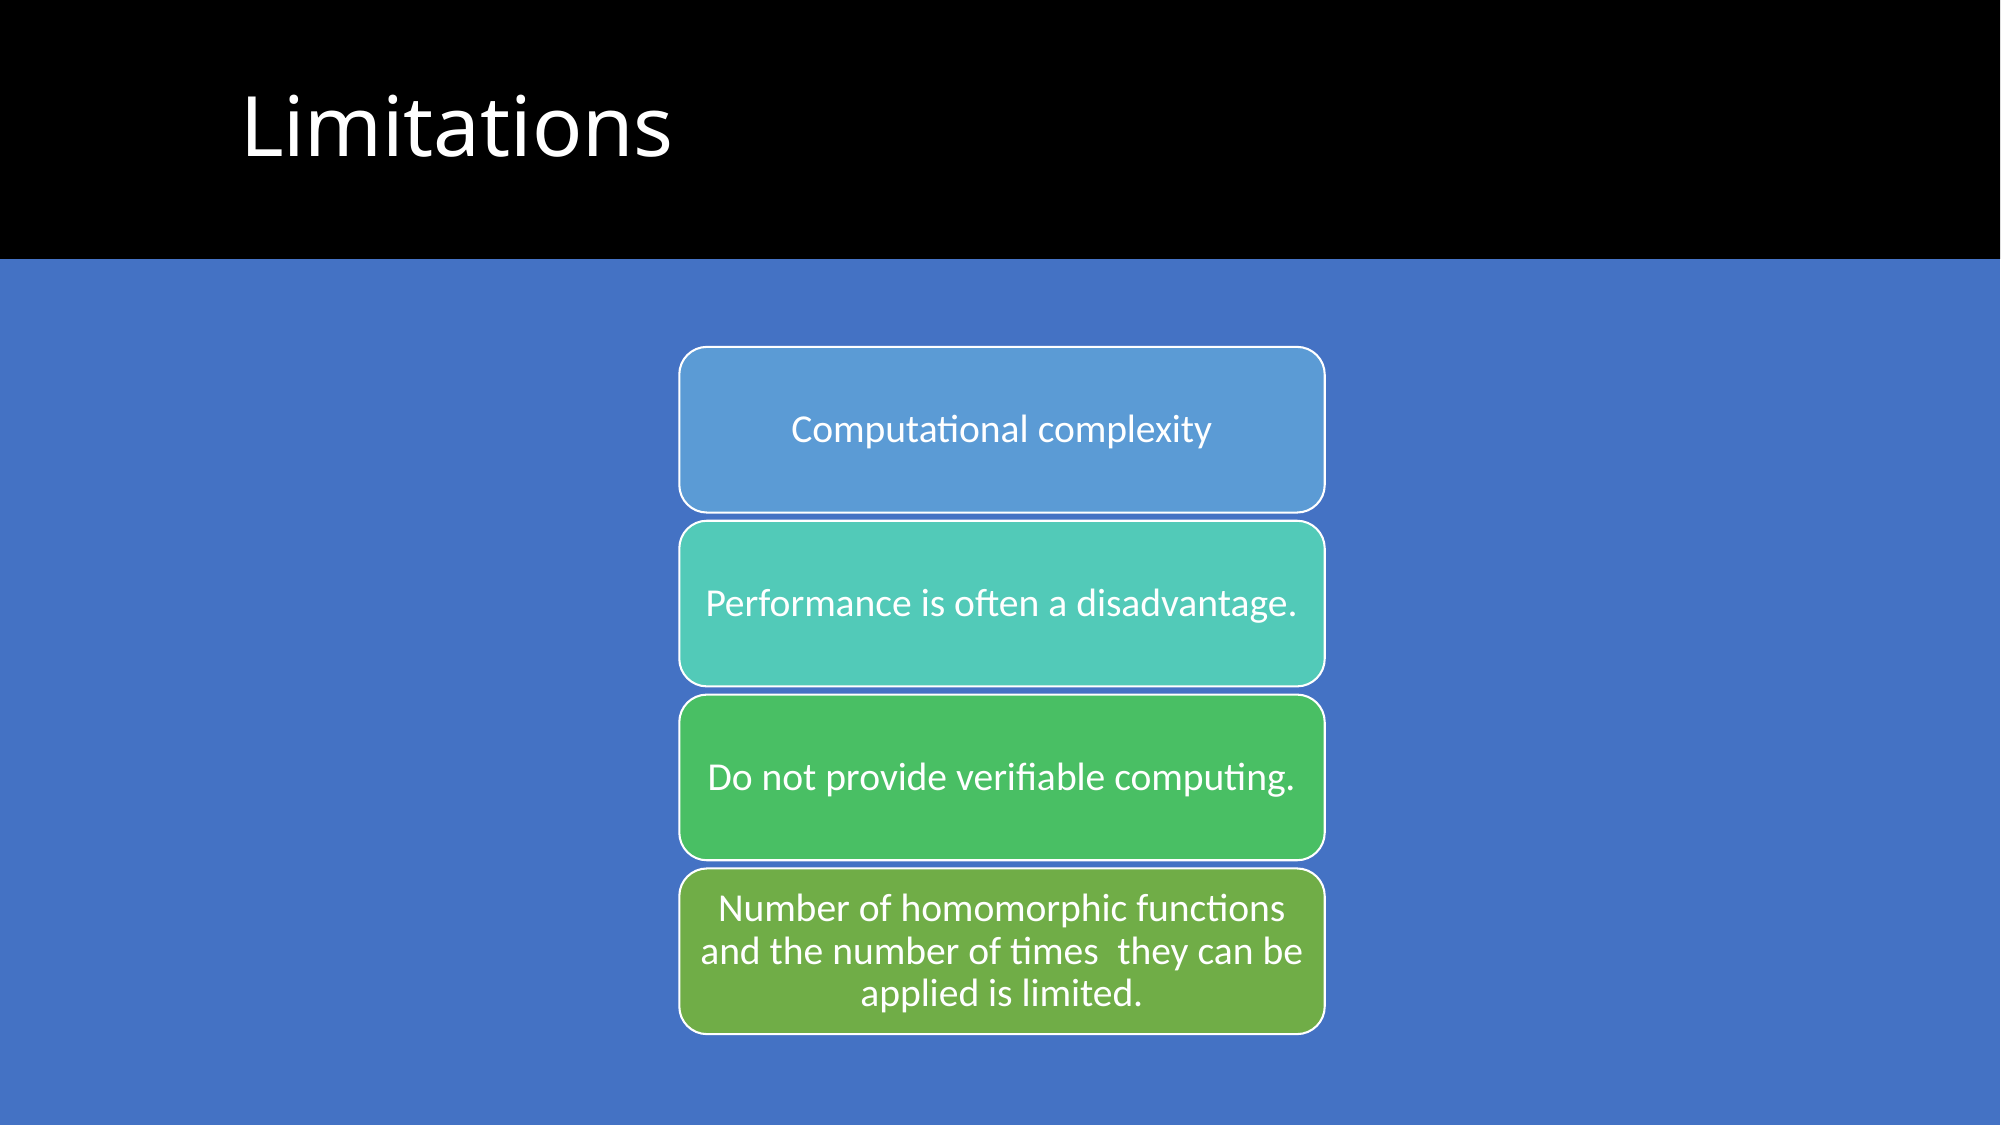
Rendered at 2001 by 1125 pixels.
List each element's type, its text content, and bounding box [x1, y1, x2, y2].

text_box Do not provide verifiable computing. [679, 694, 1325, 861]
text_box Computational complexity [679, 346, 1325, 513]
text_box [0, 0, 2000, 1125]
title Limitations [225, 57, 1873, 202]
text_box Performance is often a disadvantage. [679, 520, 1325, 687]
text_box Number of homomorphic functions and the number of times they can be applied is limited. [679, 868, 1325, 1035]
